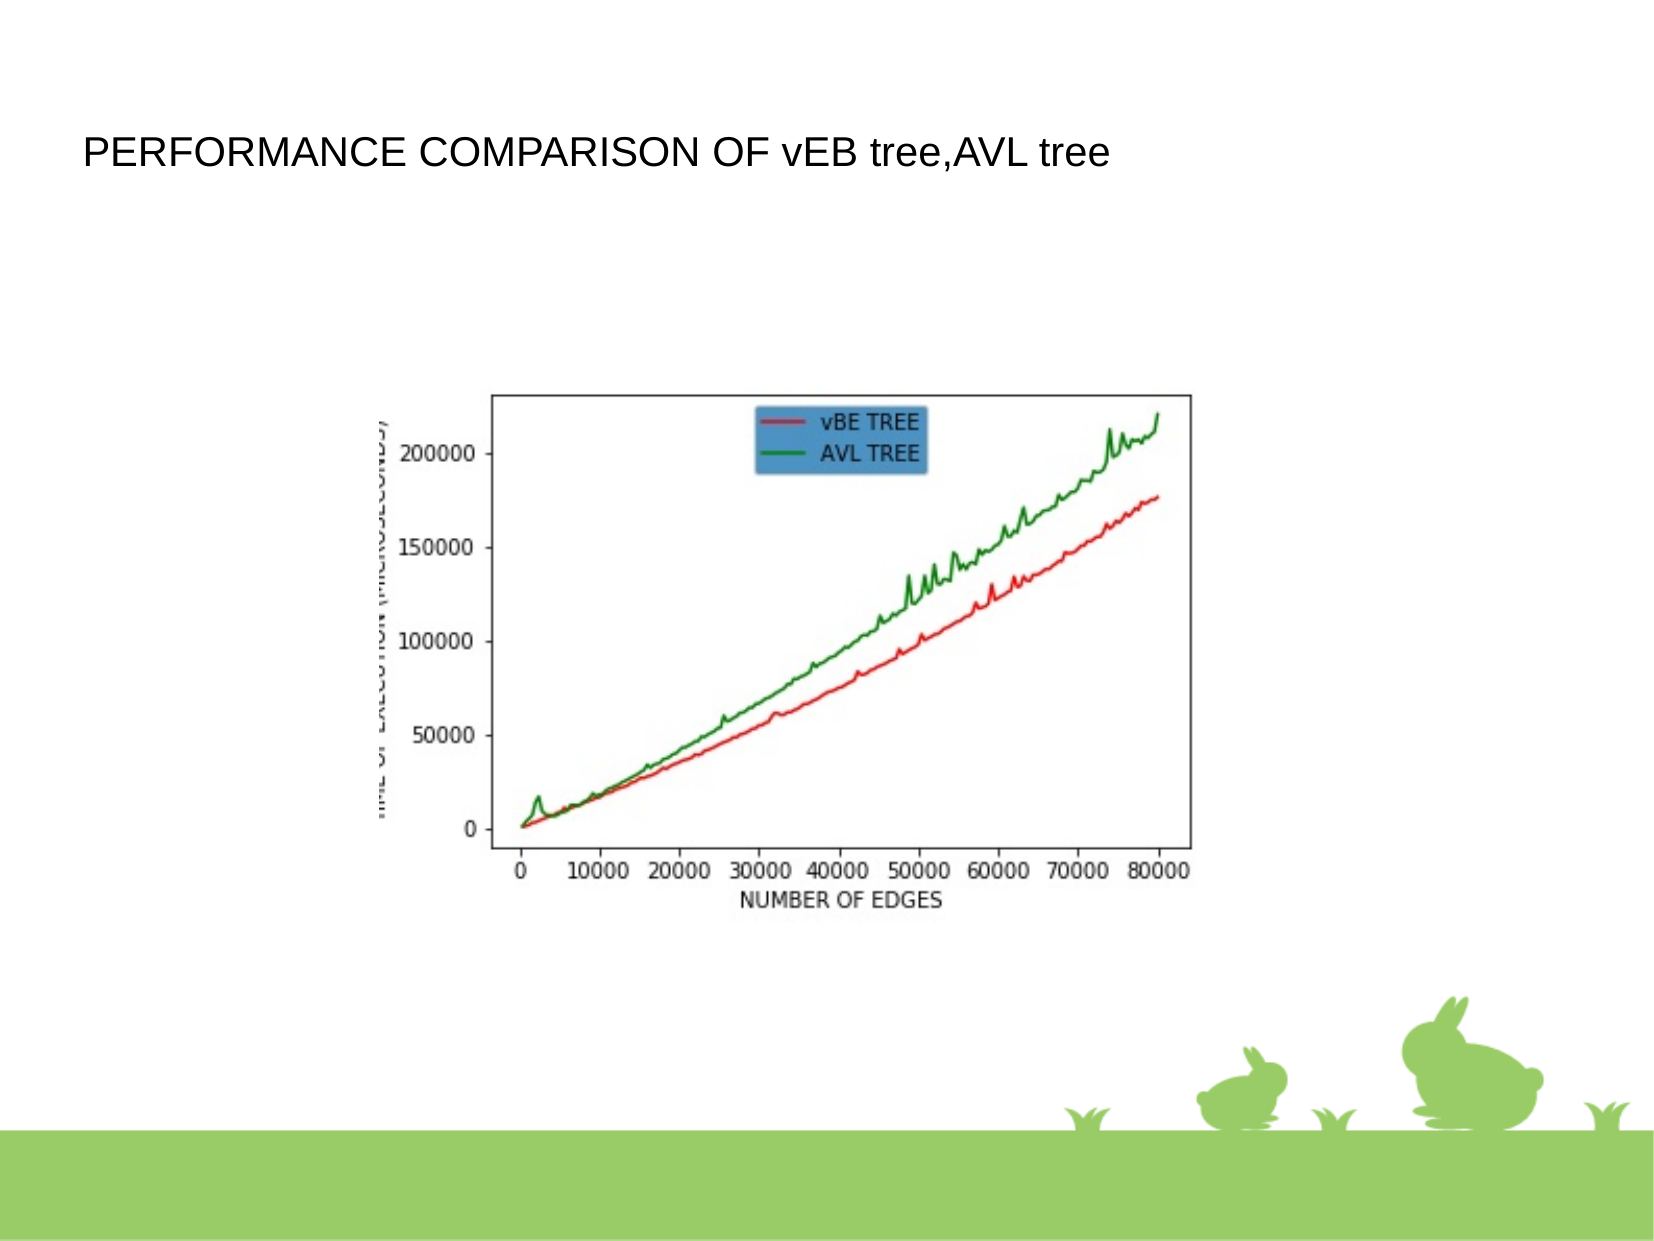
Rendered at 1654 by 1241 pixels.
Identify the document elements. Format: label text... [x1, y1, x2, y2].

title PERFORMANCE COMPARISON OF vEB tree,AVL tree [82, 49, 1570, 256]
picture [0, 0, 1654, 1241]
